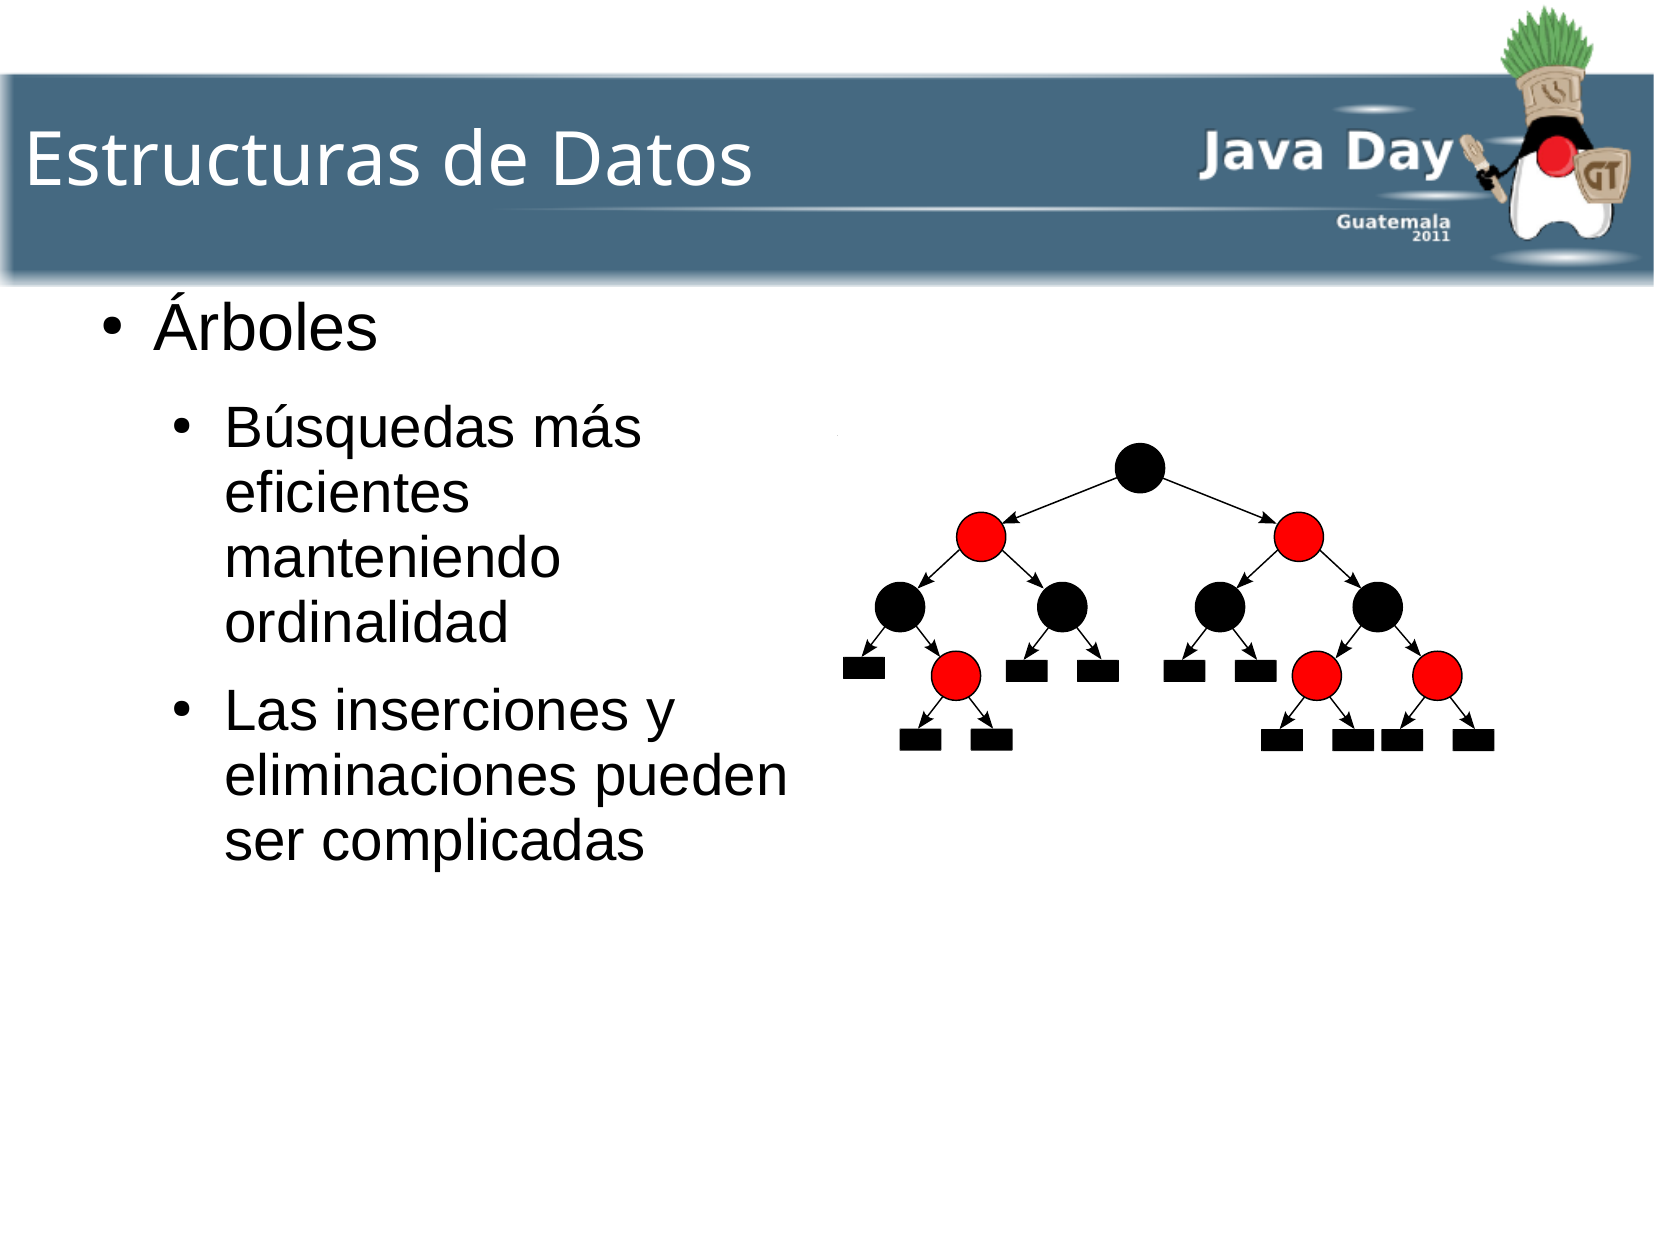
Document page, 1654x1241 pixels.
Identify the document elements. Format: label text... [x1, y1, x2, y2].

title Estructuras de Datos [23, 52, 1512, 260]
picture [837, 435, 1501, 755]
picture [0, 3, 1654, 287]
list Árboles Búsquedas más eficientes manteniendo ordinalidad Las inserciones y eliminaciones pueden ser complicadas [82, 290, 809, 1109]
